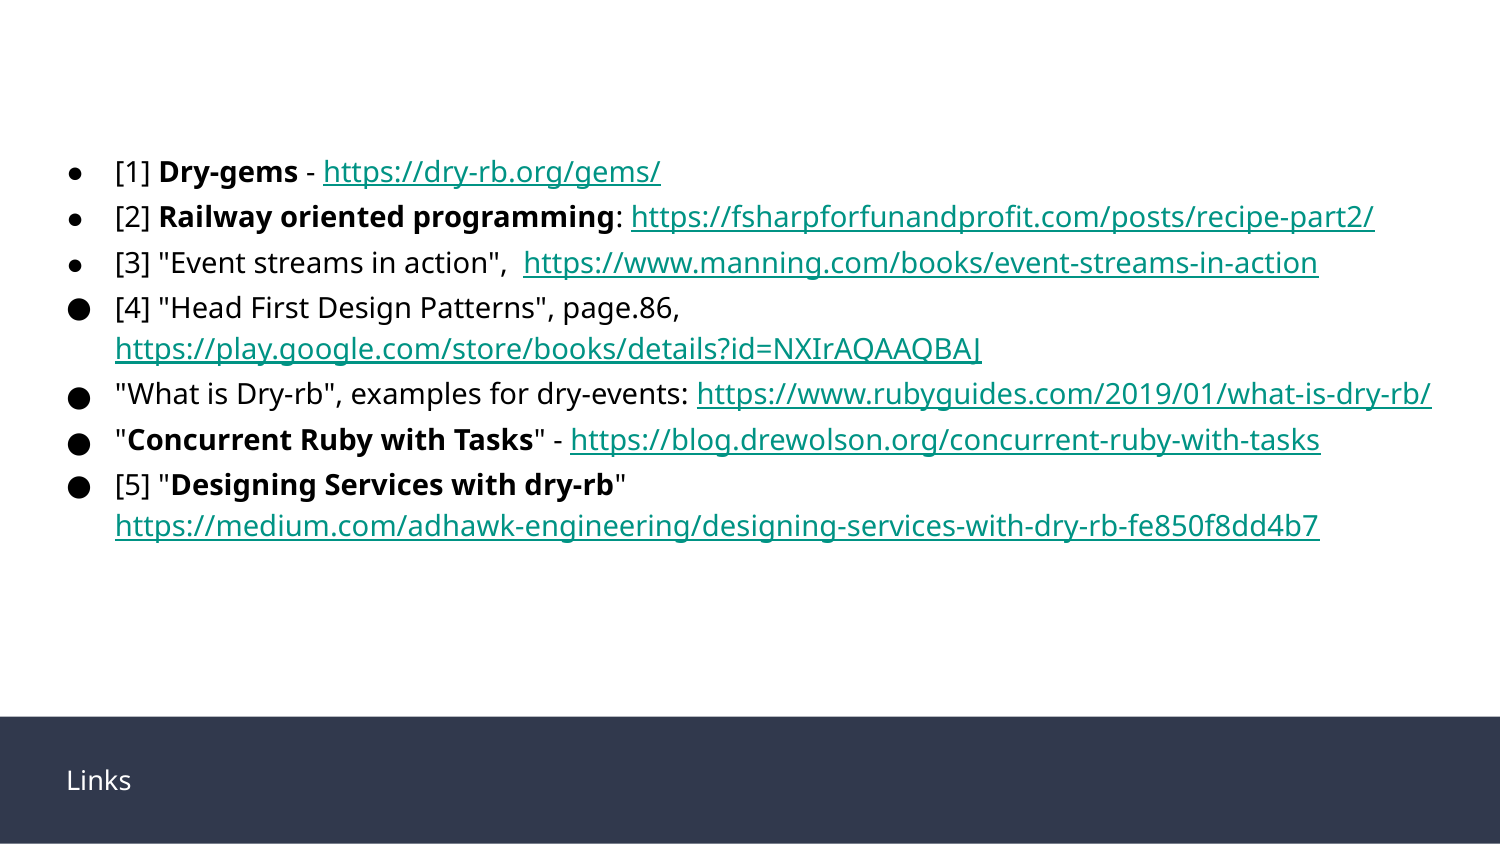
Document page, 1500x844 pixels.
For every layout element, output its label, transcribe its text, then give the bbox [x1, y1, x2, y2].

list Links [51, 741, 1361, 818]
text_box [1] Dry-gems - https://dry-rb.org/gems/ [2] Railway oriented programming: https://fsharpforfunandprofit.com/posts/recipe-part2/ [3] "Event streams in action", https://www.manning.com/books/event-streams-in-action [4] "Head First Design Patterns", page.86, https://play.google.com/store/books/details?id=NXIrAQAAQBAJ "What is Dry-rb", examples for dry-events: https://www.rubyguides.com/2019/01/what-is-dry-rb/ "Concurrent Ruby with Tasks" - https://blog.drewolson.org/concurrent-ruby-with-tasks [5] "Designing Services with dry-rb" https://medium.com/adhawk-engineering/designing-services-with-dry-rb-fe850f8dd4b7 [25, 131, 1471, 700]
